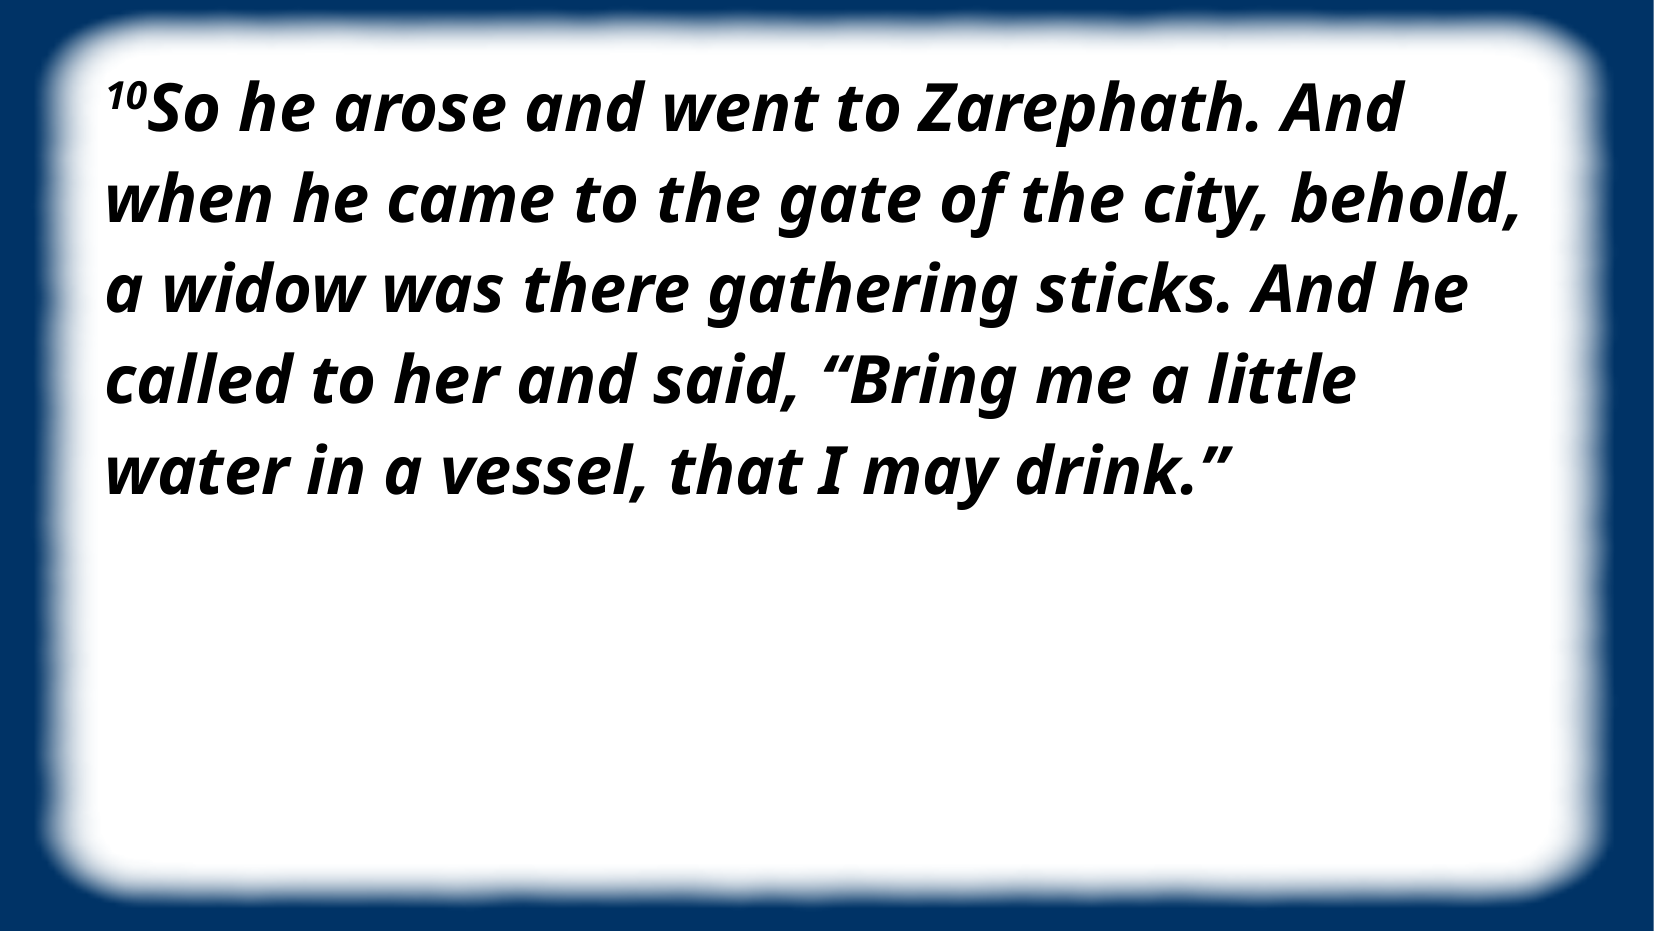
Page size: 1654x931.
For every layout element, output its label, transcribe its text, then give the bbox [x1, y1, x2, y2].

text_box 10So he arose and went to Zarephath. And when he came to the gate of the city, behold, a widow was there gathering sticks. And he called to her and said, “Bring me a little water in a vessel, that I may drink.” [90, 52, 1546, 526]
picture [0, 0, 1654, 931]
